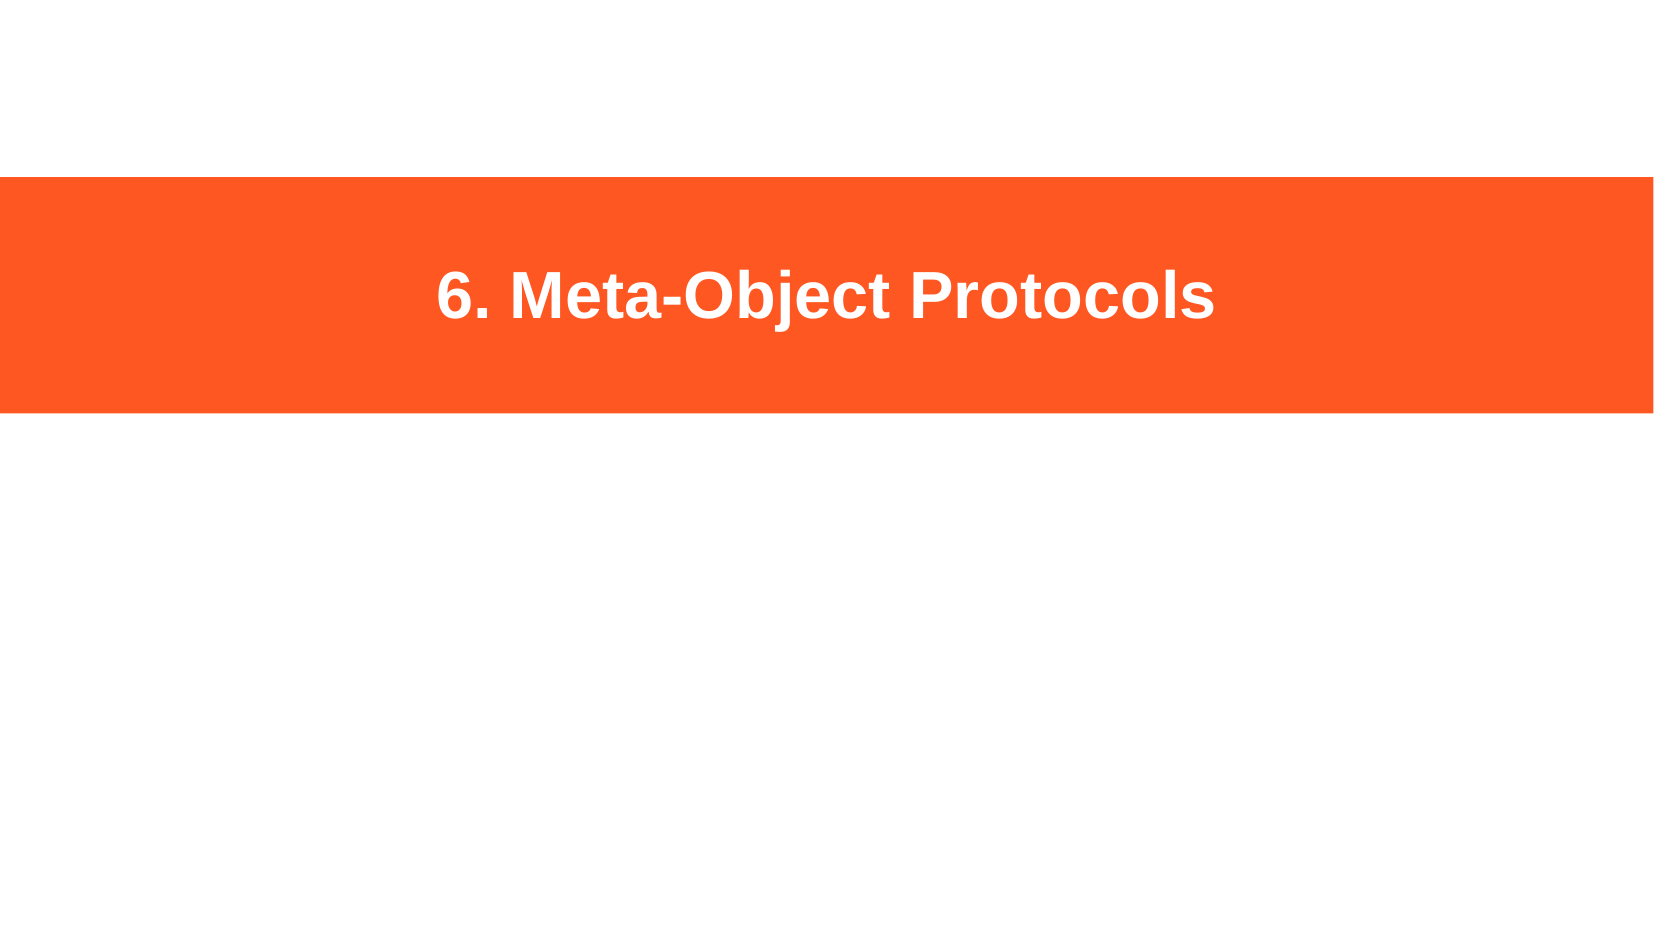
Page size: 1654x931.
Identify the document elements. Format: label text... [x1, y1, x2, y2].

title 6. Meta-Object Protocols [0, 177, 1654, 414]
